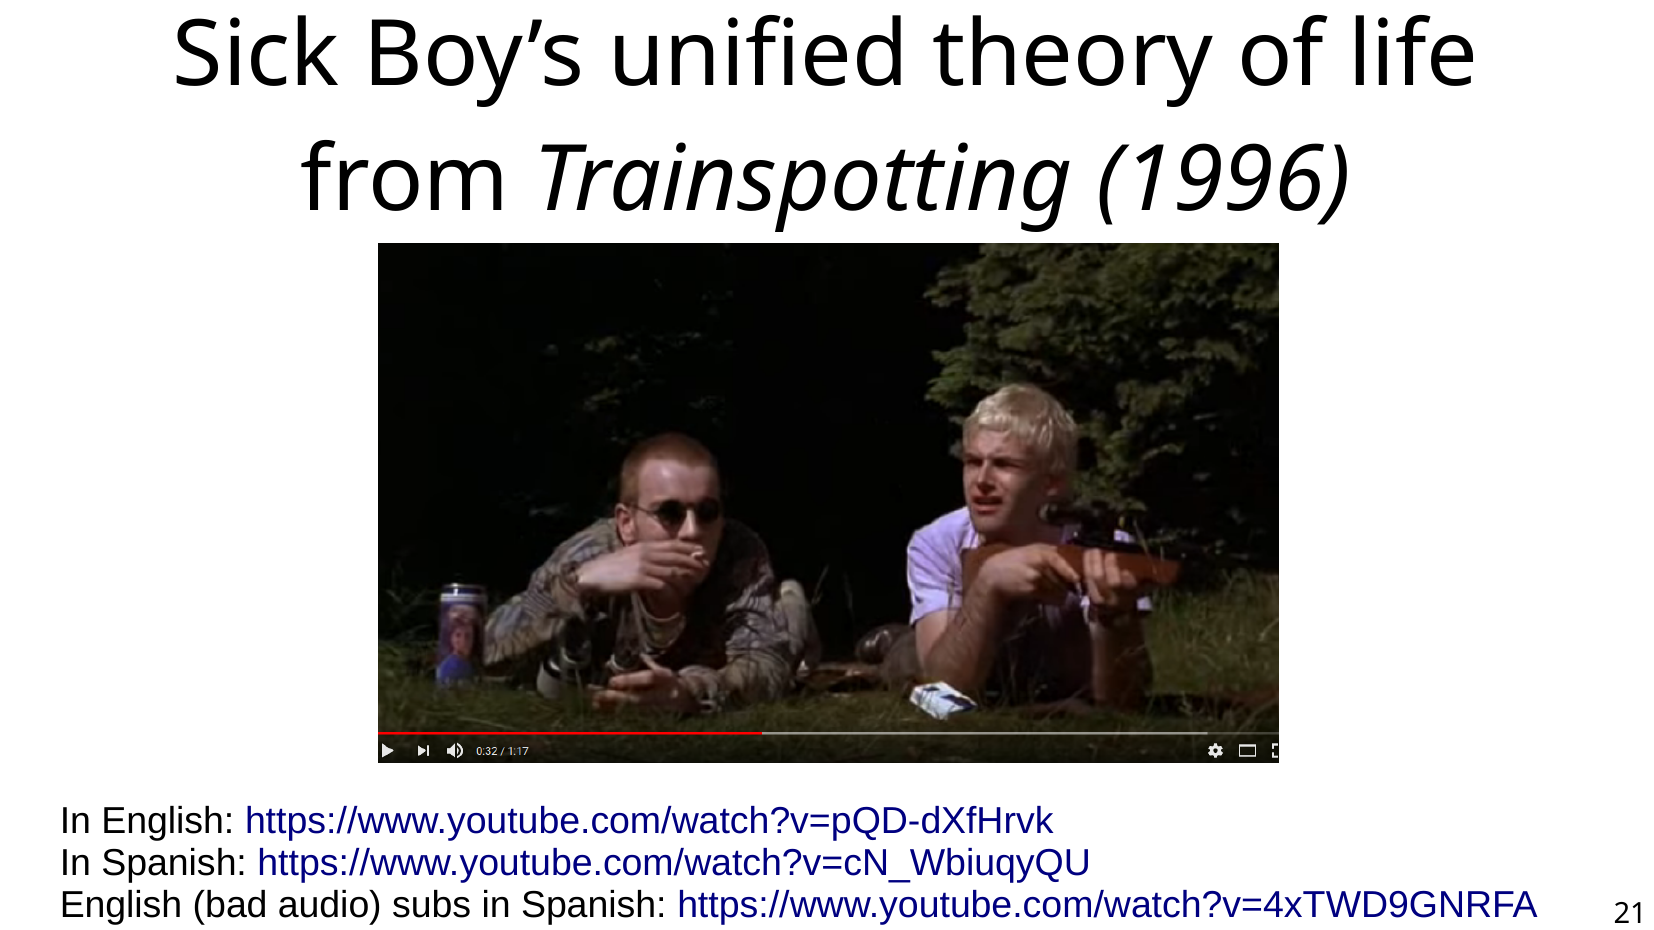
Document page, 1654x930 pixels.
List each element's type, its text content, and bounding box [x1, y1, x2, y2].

picture [378, 243, 1279, 763]
title Sick Boy’s unified theory of life from Trainspotting (1996) [82, 9, 1571, 216]
text_box In English: https://www.youtube.com/watch?v=pQD-dXfHrvk In Spanish: https://www.youtube.com/watch?v=cN_WbiuqyQU English (bad audio) subs in Spanish: https://www.youtube.com/watch?v=4xTWD9GNRFA [45, 792, 1636, 930]
